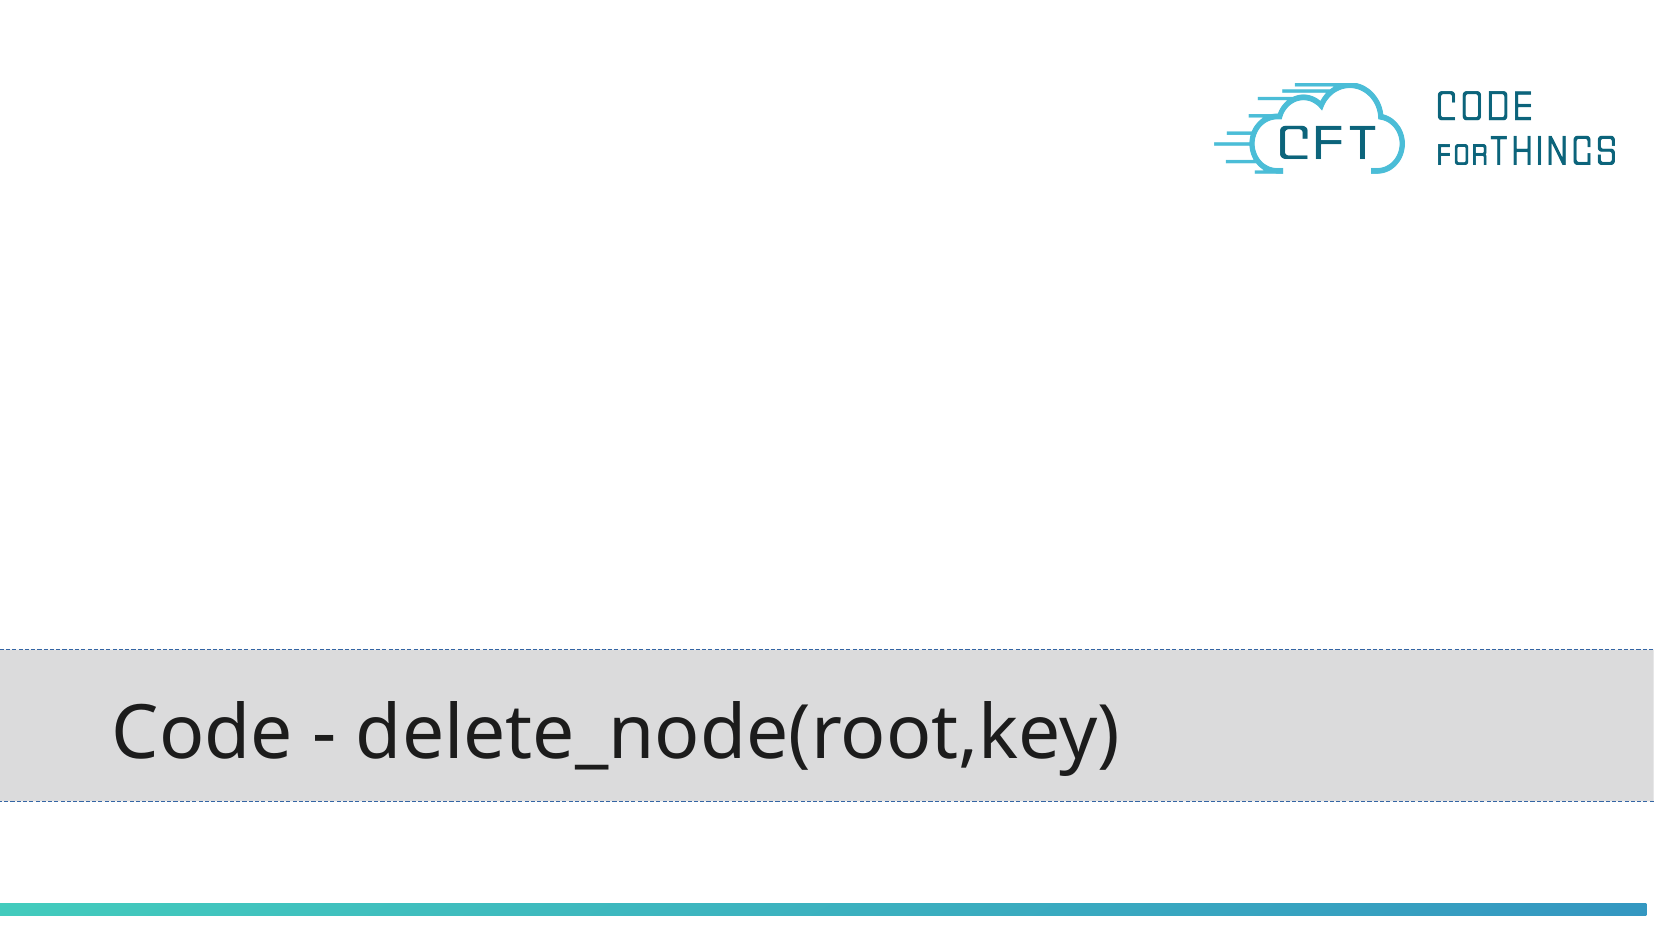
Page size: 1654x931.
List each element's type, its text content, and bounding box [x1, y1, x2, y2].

picture [1214, 83, 1615, 174]
title Code - delete_node(root,key) [53, 651, 1542, 807]
